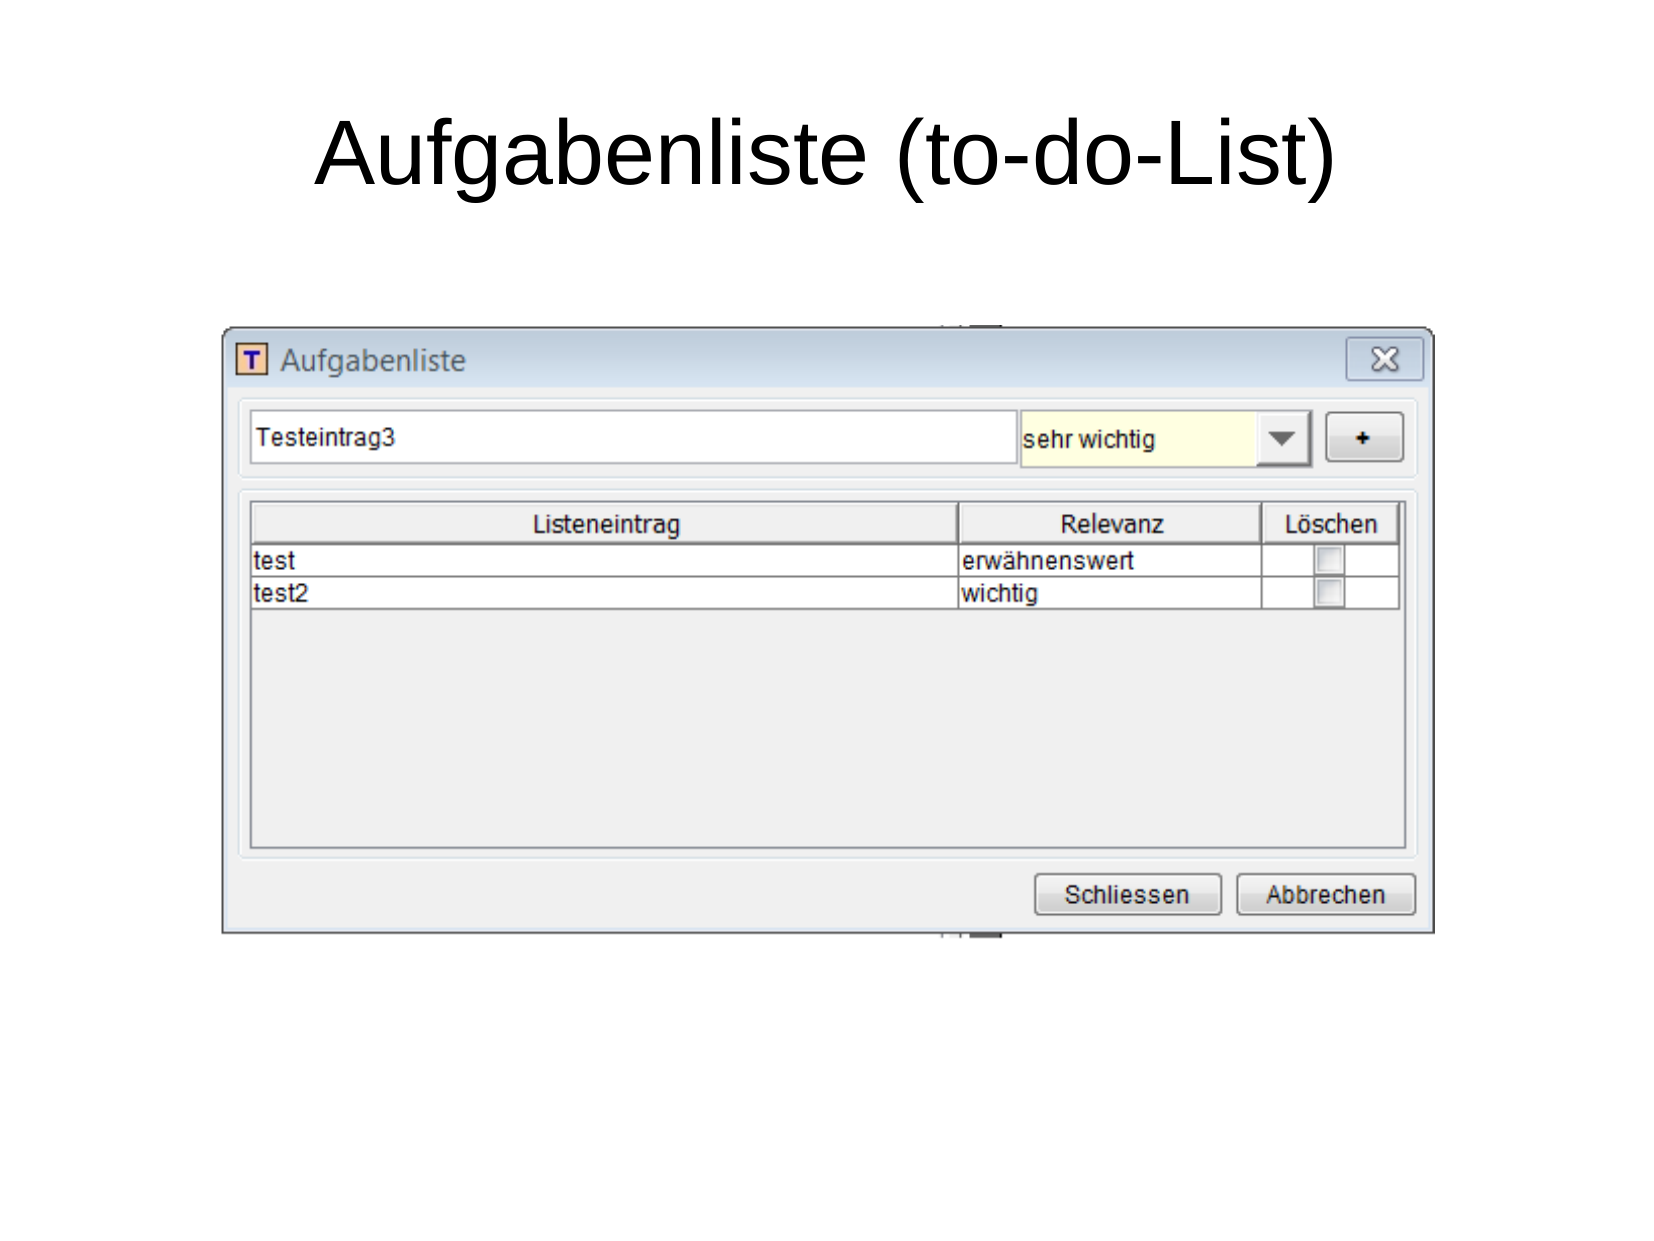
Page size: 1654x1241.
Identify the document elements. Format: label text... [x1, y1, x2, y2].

picture [218, 325, 1435, 1074]
title Aufgabenliste (to-do-List) [82, 49, 1571, 257]
